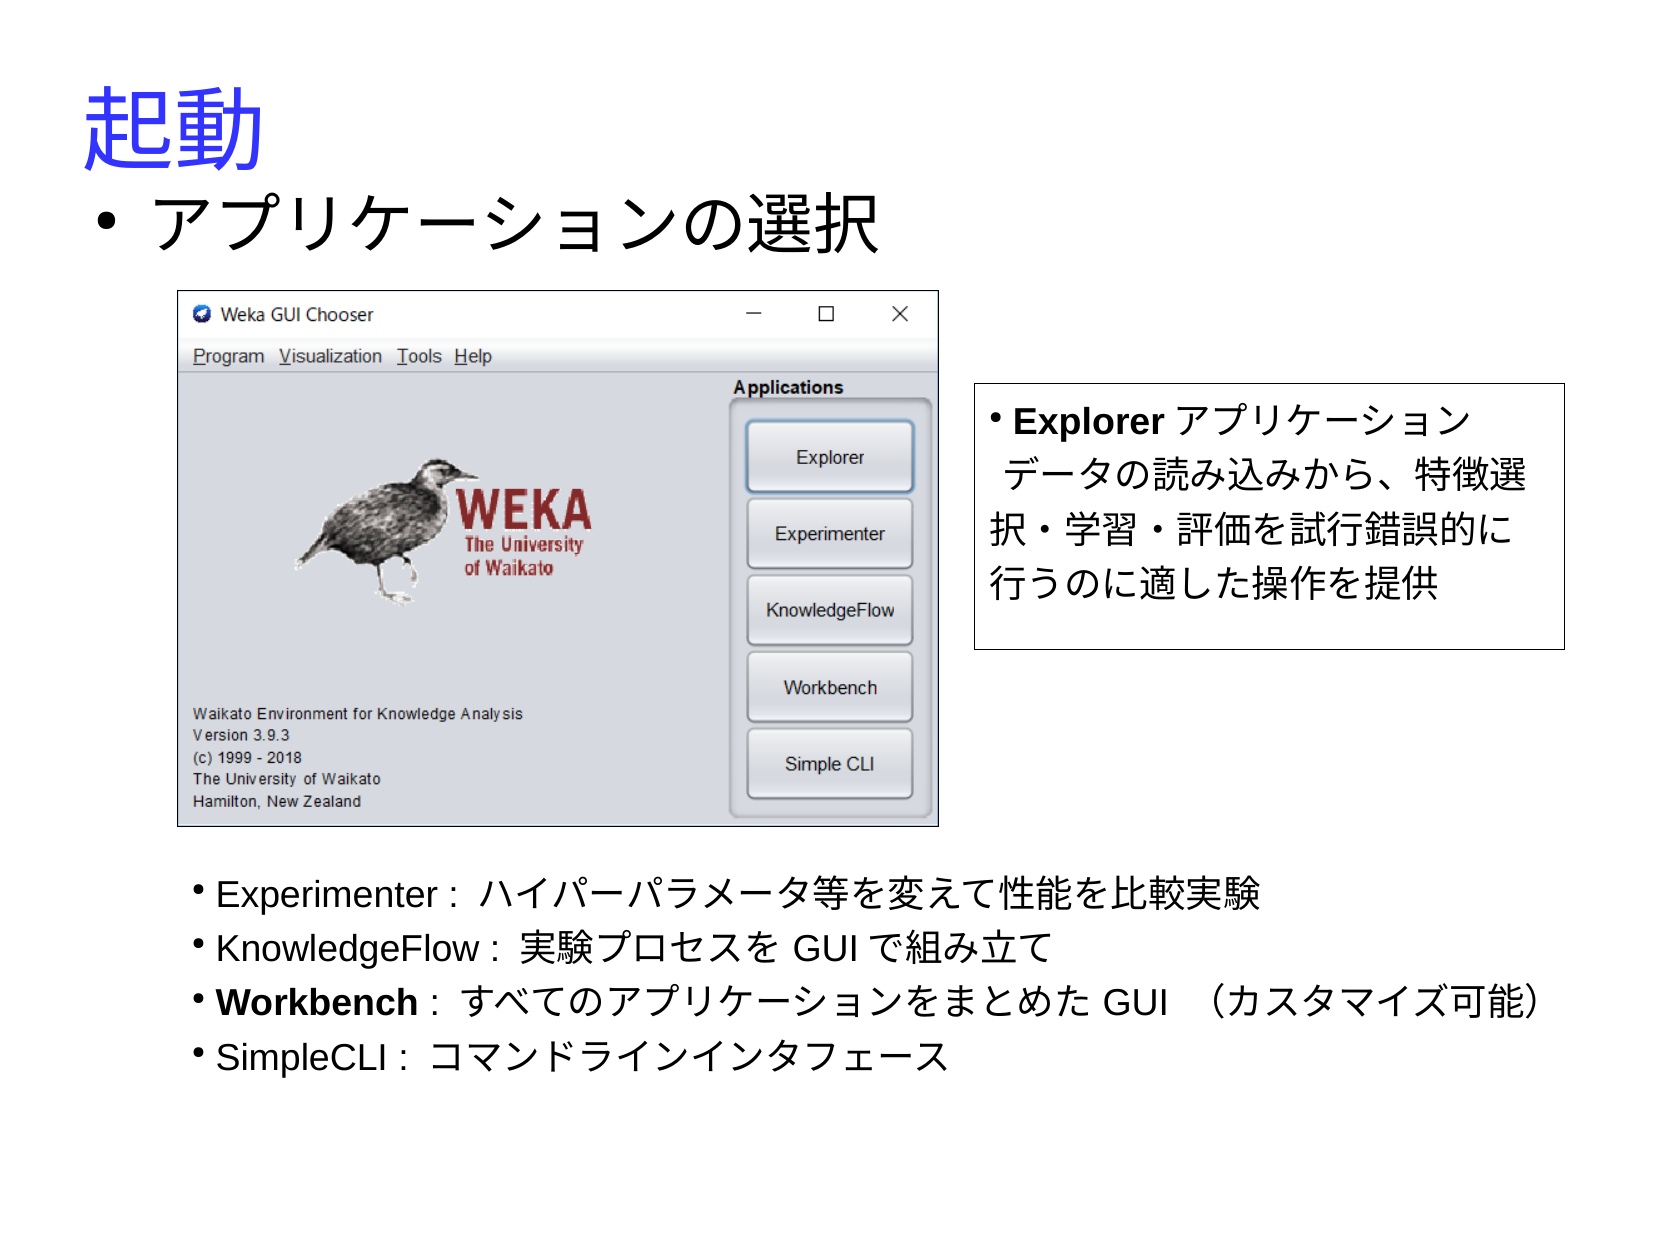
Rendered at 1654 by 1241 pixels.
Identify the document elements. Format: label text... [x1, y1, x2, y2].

list アプリケーションの選択 [76, 177, 1565, 897]
text_box Experimenter : ハイパーパラメータ等を変えて性能を比較実験 KnowledgeFlow : 実験プロセスをGUIで組み立て Workbench : すべてのアプリケーションをまとめたGUI （カスタマイズ可能） SimpleCLI : コマンドラインインタフェース [177, 856, 1595, 1153]
text_box Explorerアプリケーション データの読み込みから、特徴選択・学習・評価を試行錯誤的に行うのに適した操作を提供 [974, 383, 1565, 650]
picture [177, 290, 939, 827]
title 起動 [82, 49, 1571, 207]
